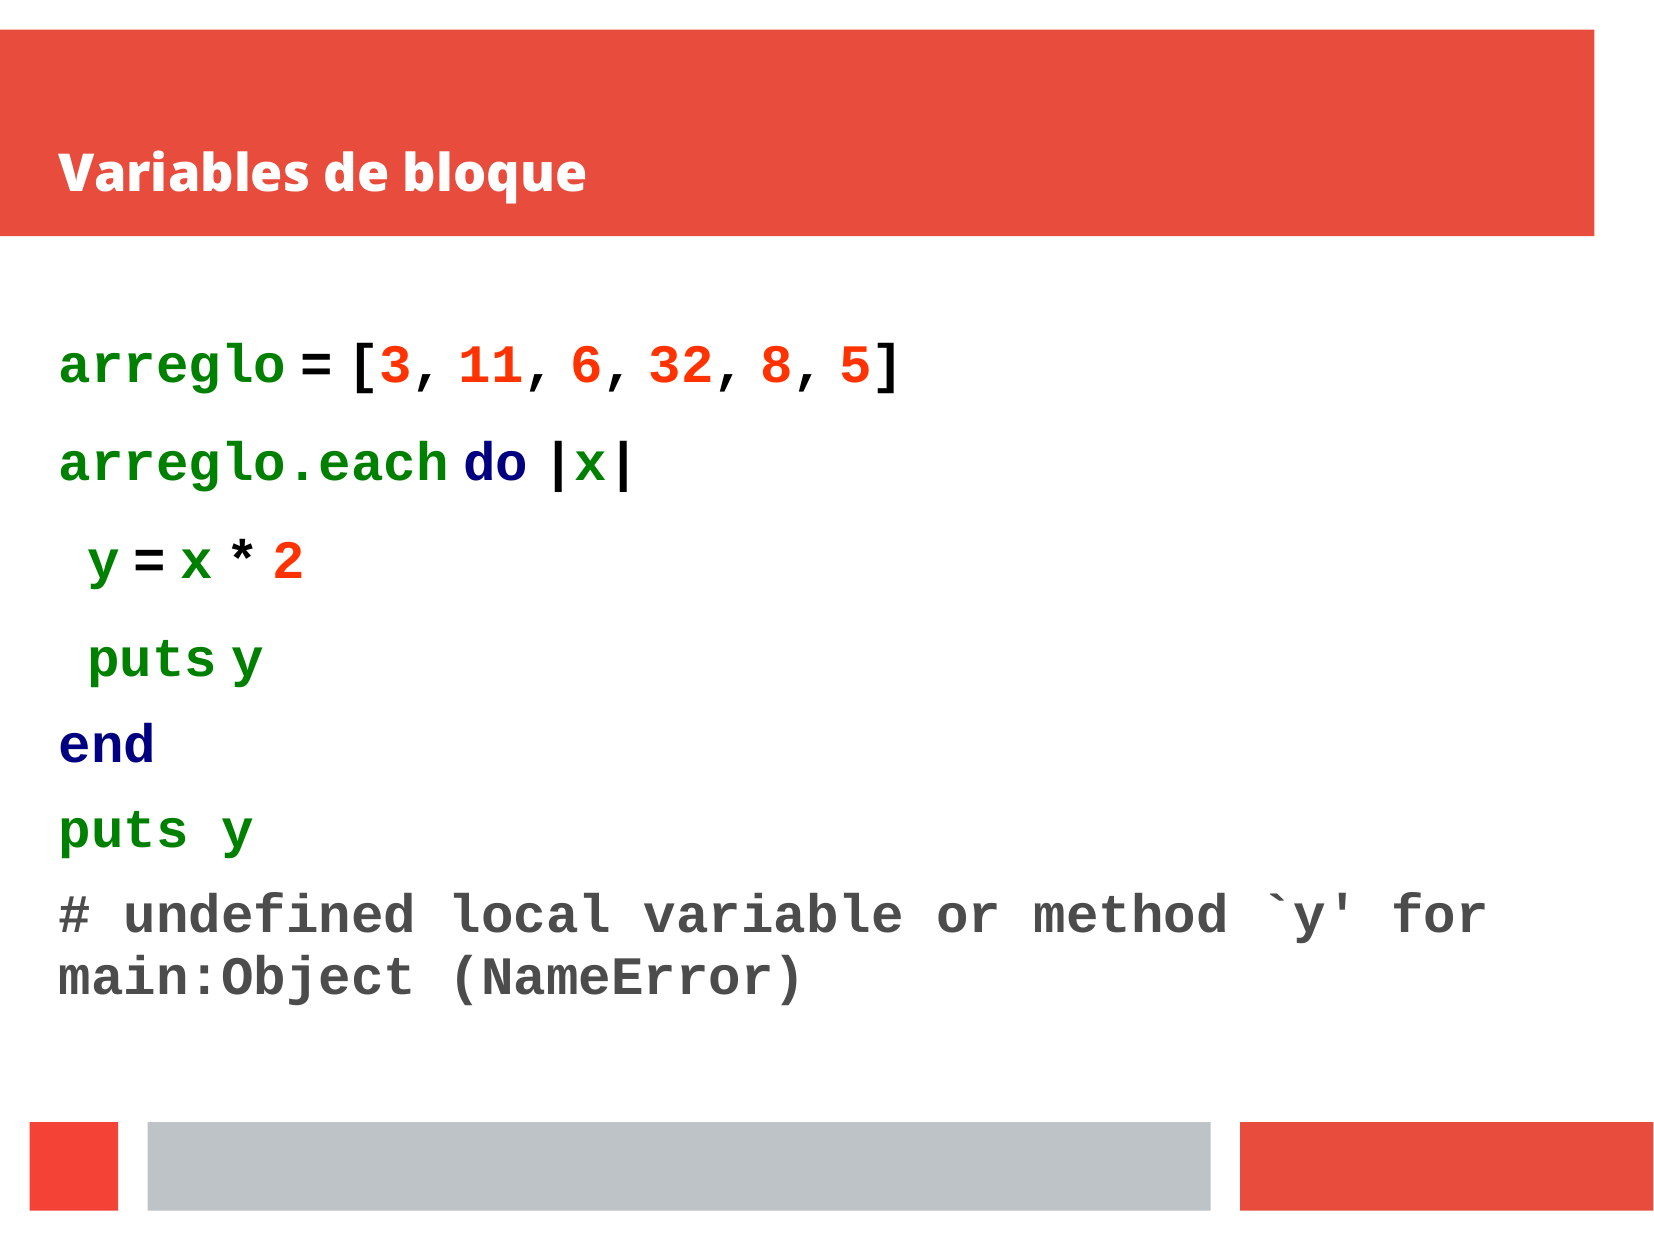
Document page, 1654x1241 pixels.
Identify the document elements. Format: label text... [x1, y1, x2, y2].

title Variables de bloque [59, 59, 1595, 207]
list arreglo = [3, 11, 6, 32, 8, 5] arreglo.each do |x| y = x * 2 puts y end puts y # undefined local variable or method `y' for main:Object (NameError) [59, 324, 1565, 1093]
